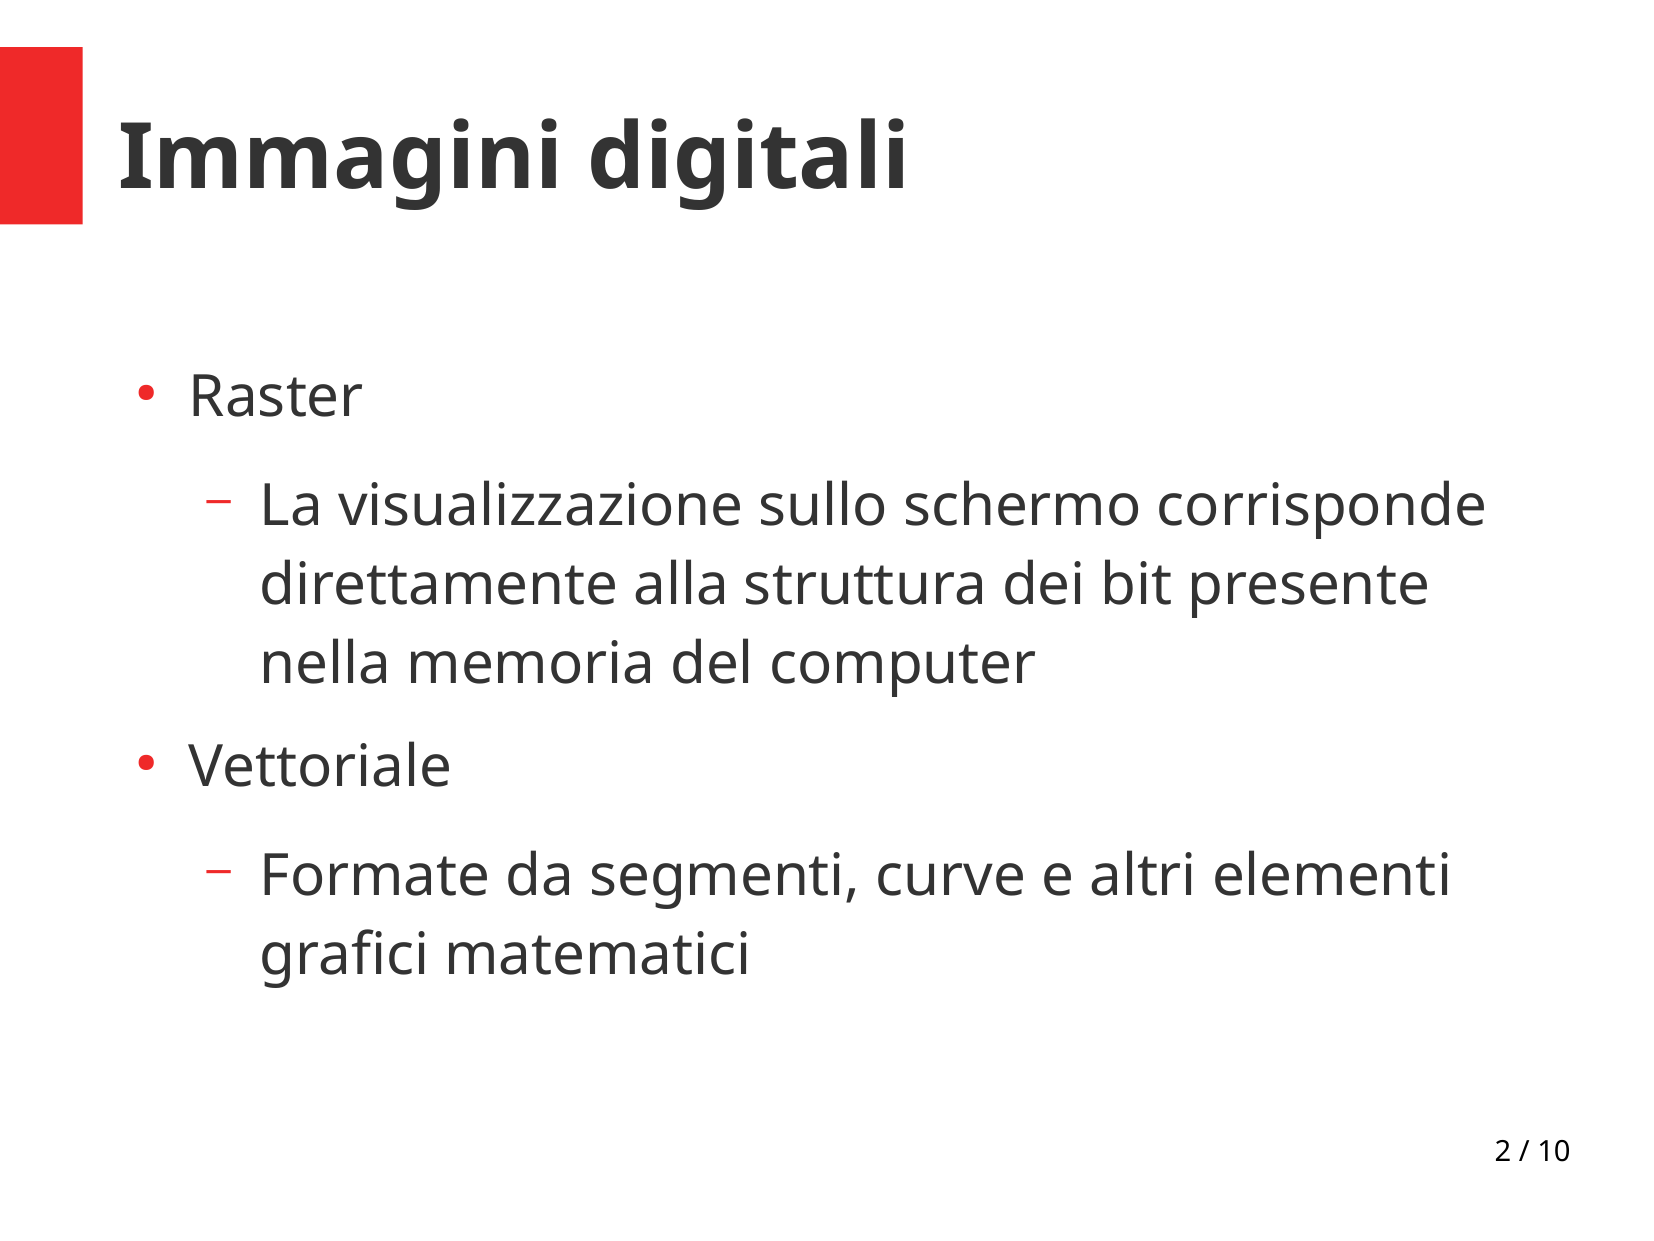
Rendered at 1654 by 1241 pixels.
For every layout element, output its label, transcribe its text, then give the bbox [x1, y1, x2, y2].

title Immagini digitali [118, 49, 1571, 257]
list Raster La visualizzazione sullo schermo corrisponde direttamente alla struttura dei bit presente nella memoria del computer Vettoriale Formate da segmenti, curve e altri elementi grafici matematici [118, 354, 1536, 1074]
